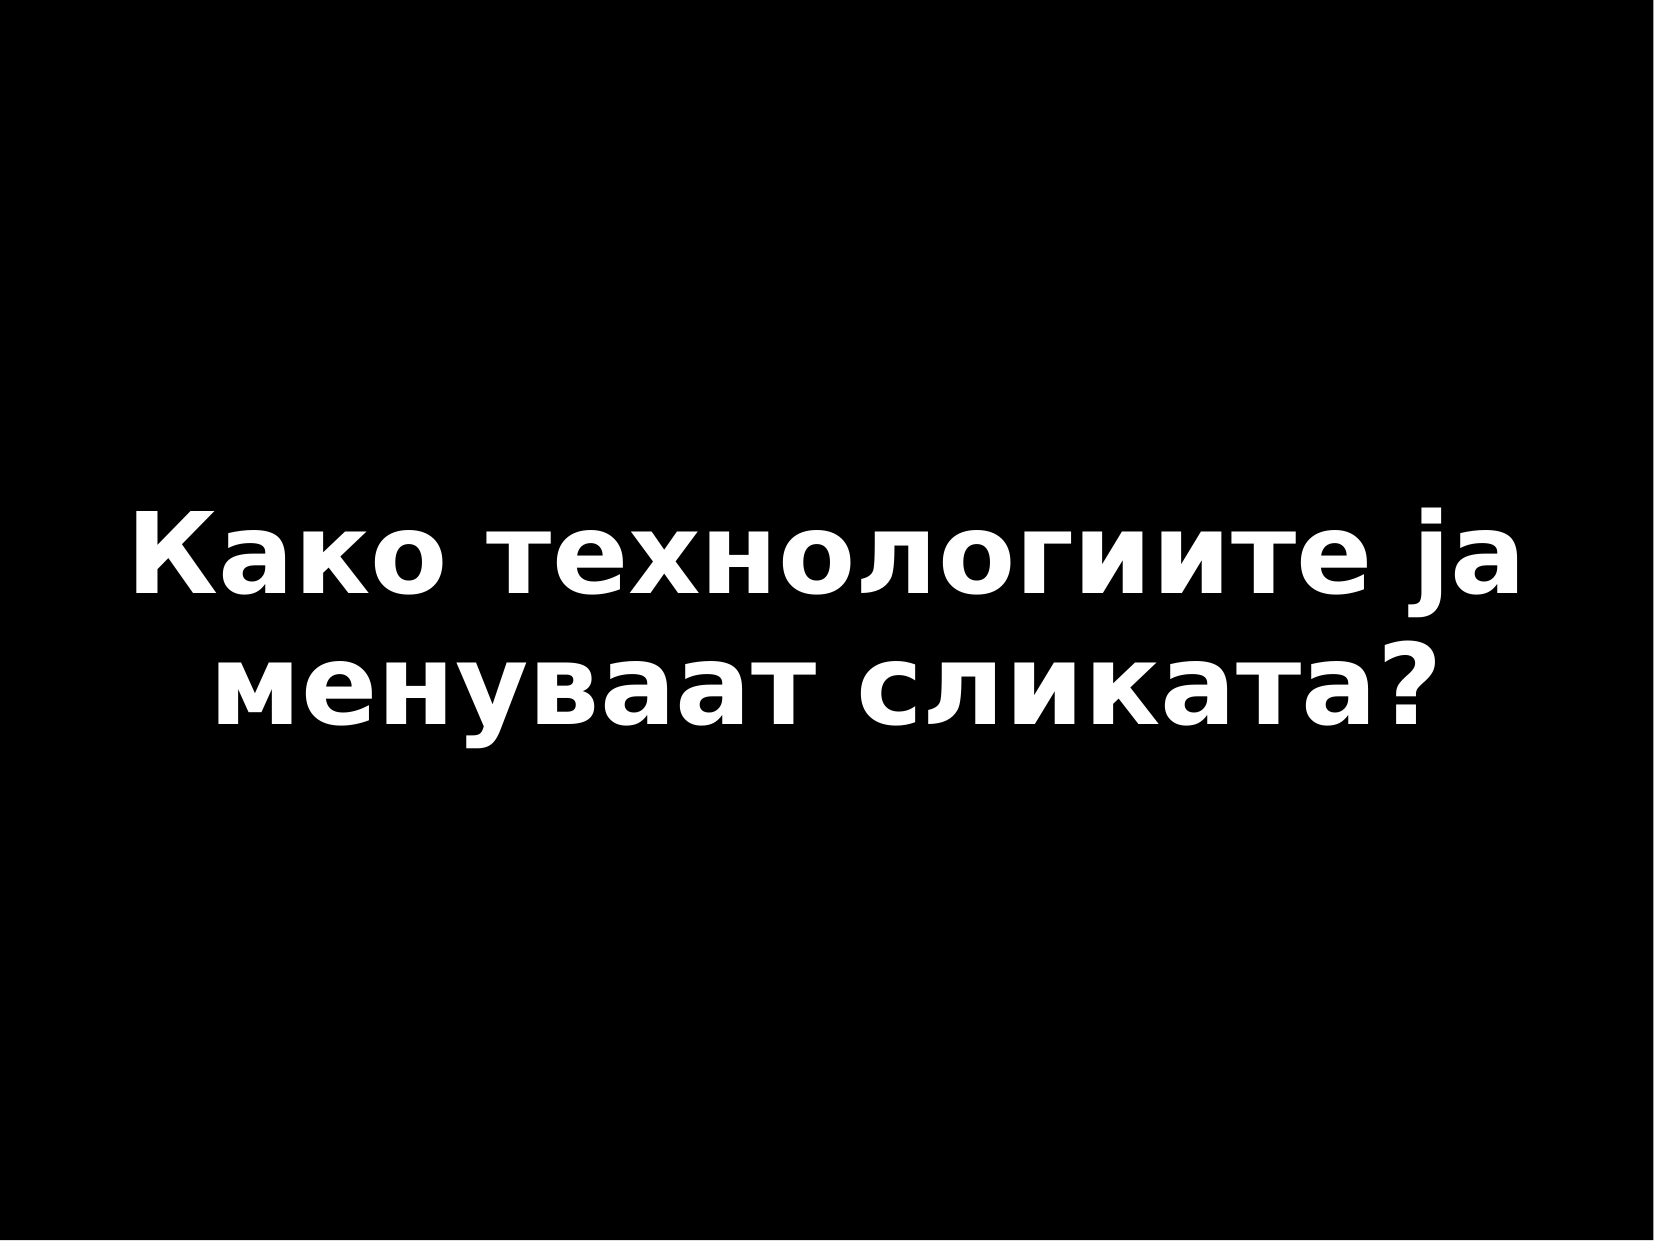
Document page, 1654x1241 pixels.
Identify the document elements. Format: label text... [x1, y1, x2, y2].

subtitle Како технологиите ја менуваат сликата? [0, 0, 1654, 1241]
